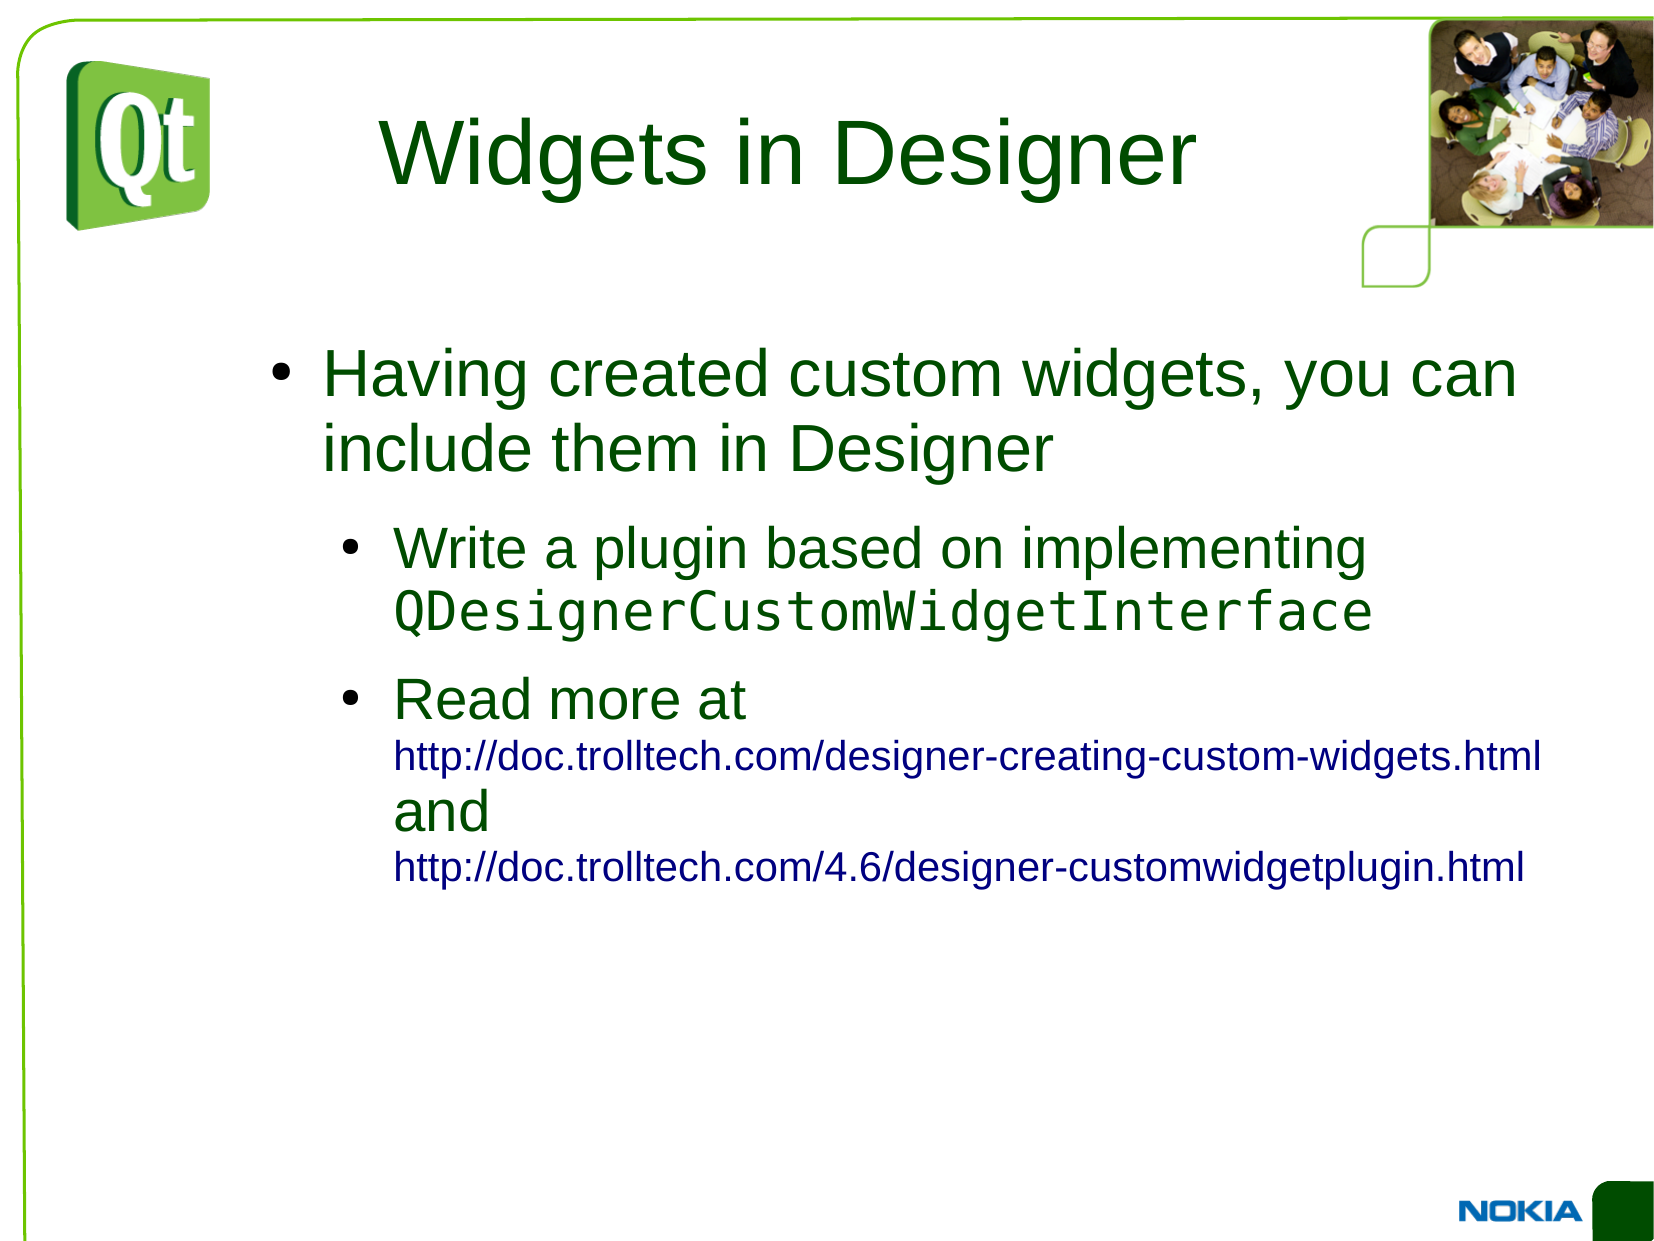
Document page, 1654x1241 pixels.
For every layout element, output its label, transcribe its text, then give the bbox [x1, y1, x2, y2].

picture [1338, 7, 1654, 308]
title Widgets in Designer [251, 49, 1327, 257]
picture [66, 61, 210, 231]
list Having created custom widgets, you can include them in Designer Write a plugin based on implementing QDesignerCustomWidgetInterface Read more at http://doc.trolltech.com/designer-creating-custom-widgets.html and http://doc.trolltech.com/4.6/designer-customwidgetplugin.html [251, 336, 1625, 1085]
picture [1459, 1200, 1583, 1222]
